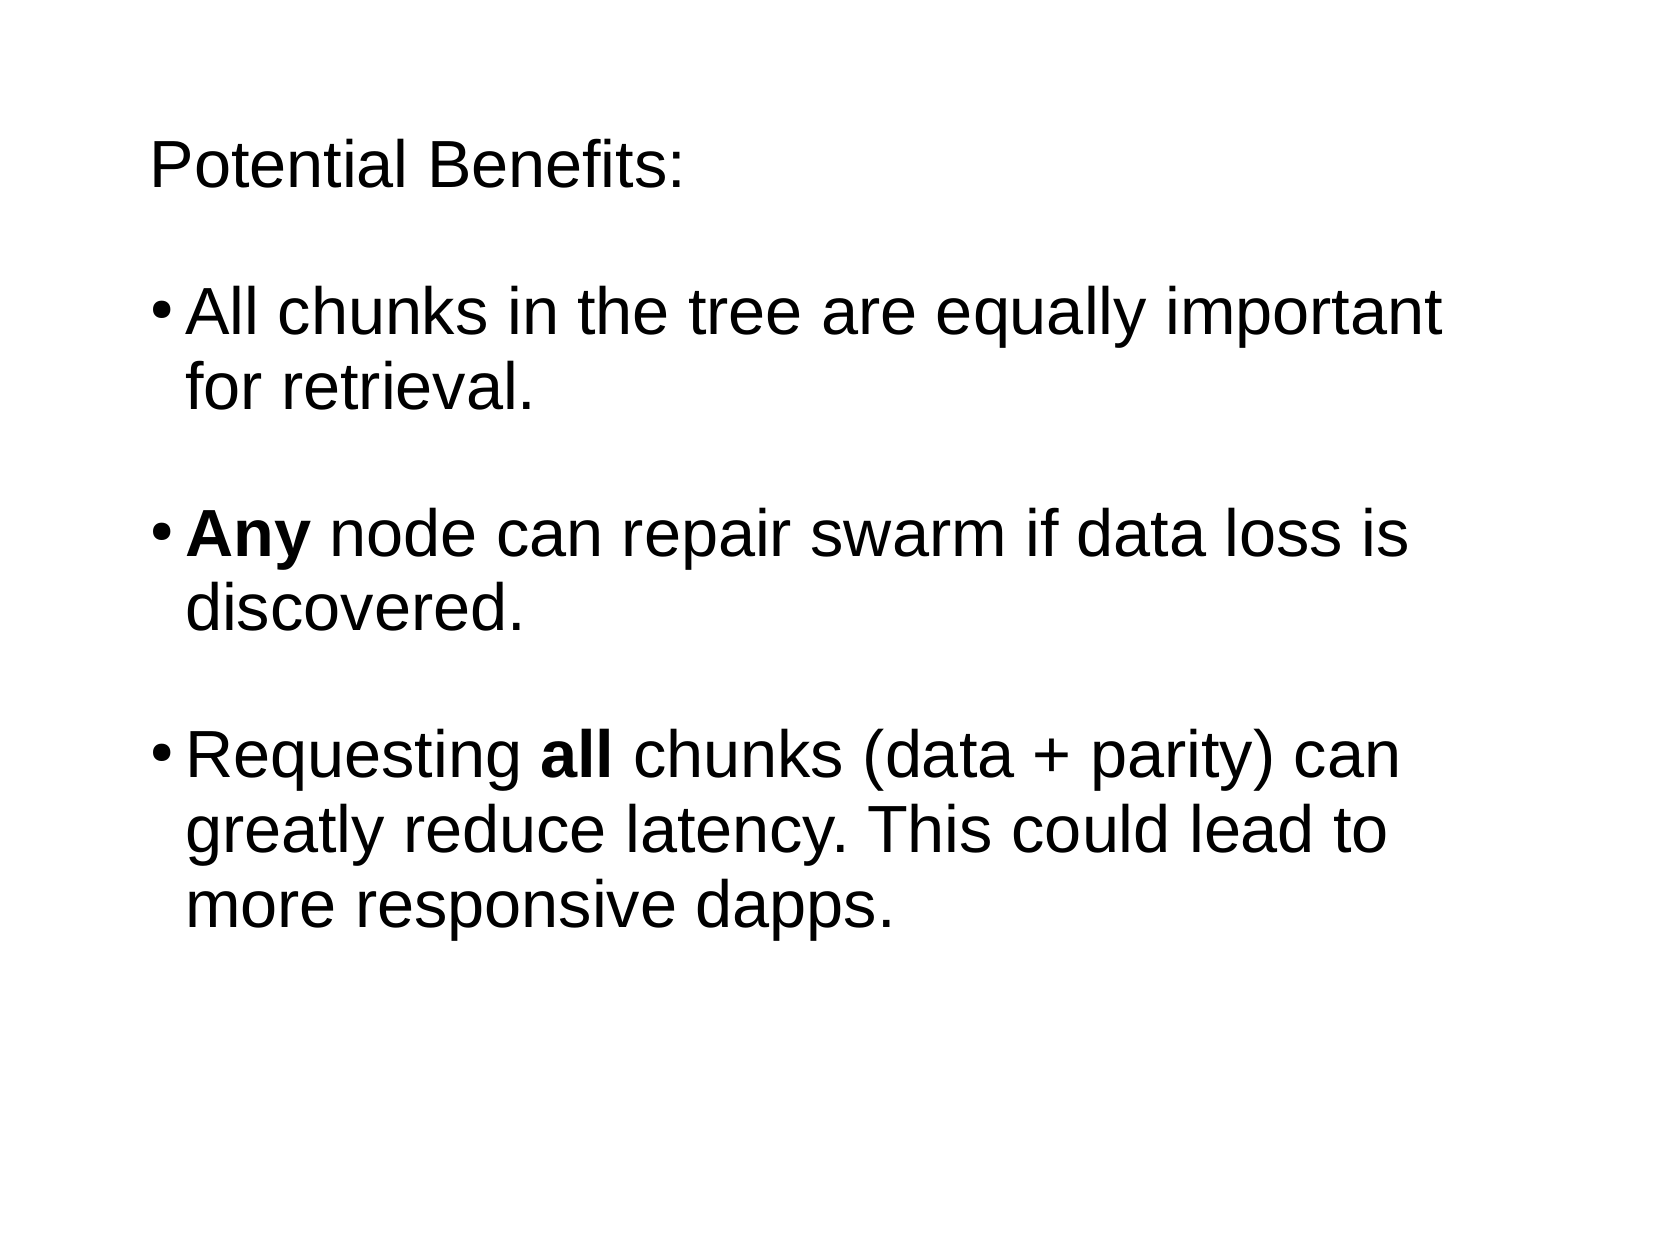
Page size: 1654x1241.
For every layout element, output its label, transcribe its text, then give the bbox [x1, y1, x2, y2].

text_box Potential Benefits: All chunks in the tree are equally important for retrieval. Any node can repair swarm if data loss is discovered. Requesting all chunks (data + parity) can greatly reduce latency. This could lead to more responsive dapps. [135, 120, 1501, 949]
